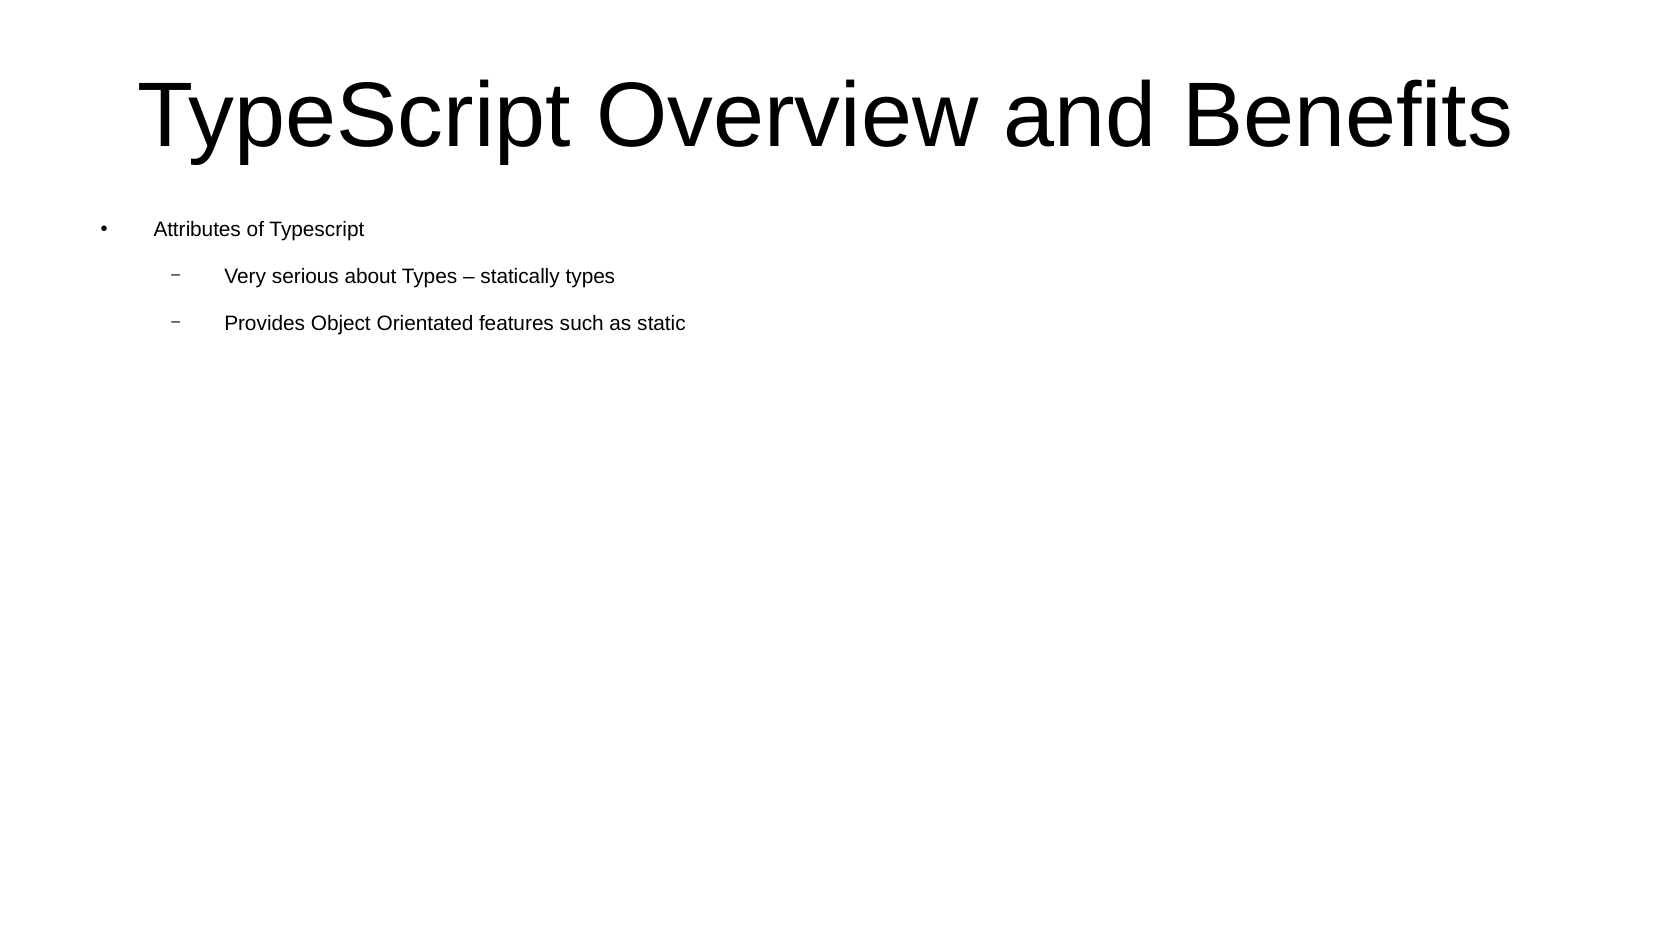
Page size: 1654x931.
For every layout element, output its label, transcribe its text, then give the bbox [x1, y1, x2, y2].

title TypeScript Overview and Benefits [82, 37, 1571, 193]
list Attributes of Typescript Very serious about Types – statically types Provides Object Orientated features such as static [82, 217, 1576, 901]
